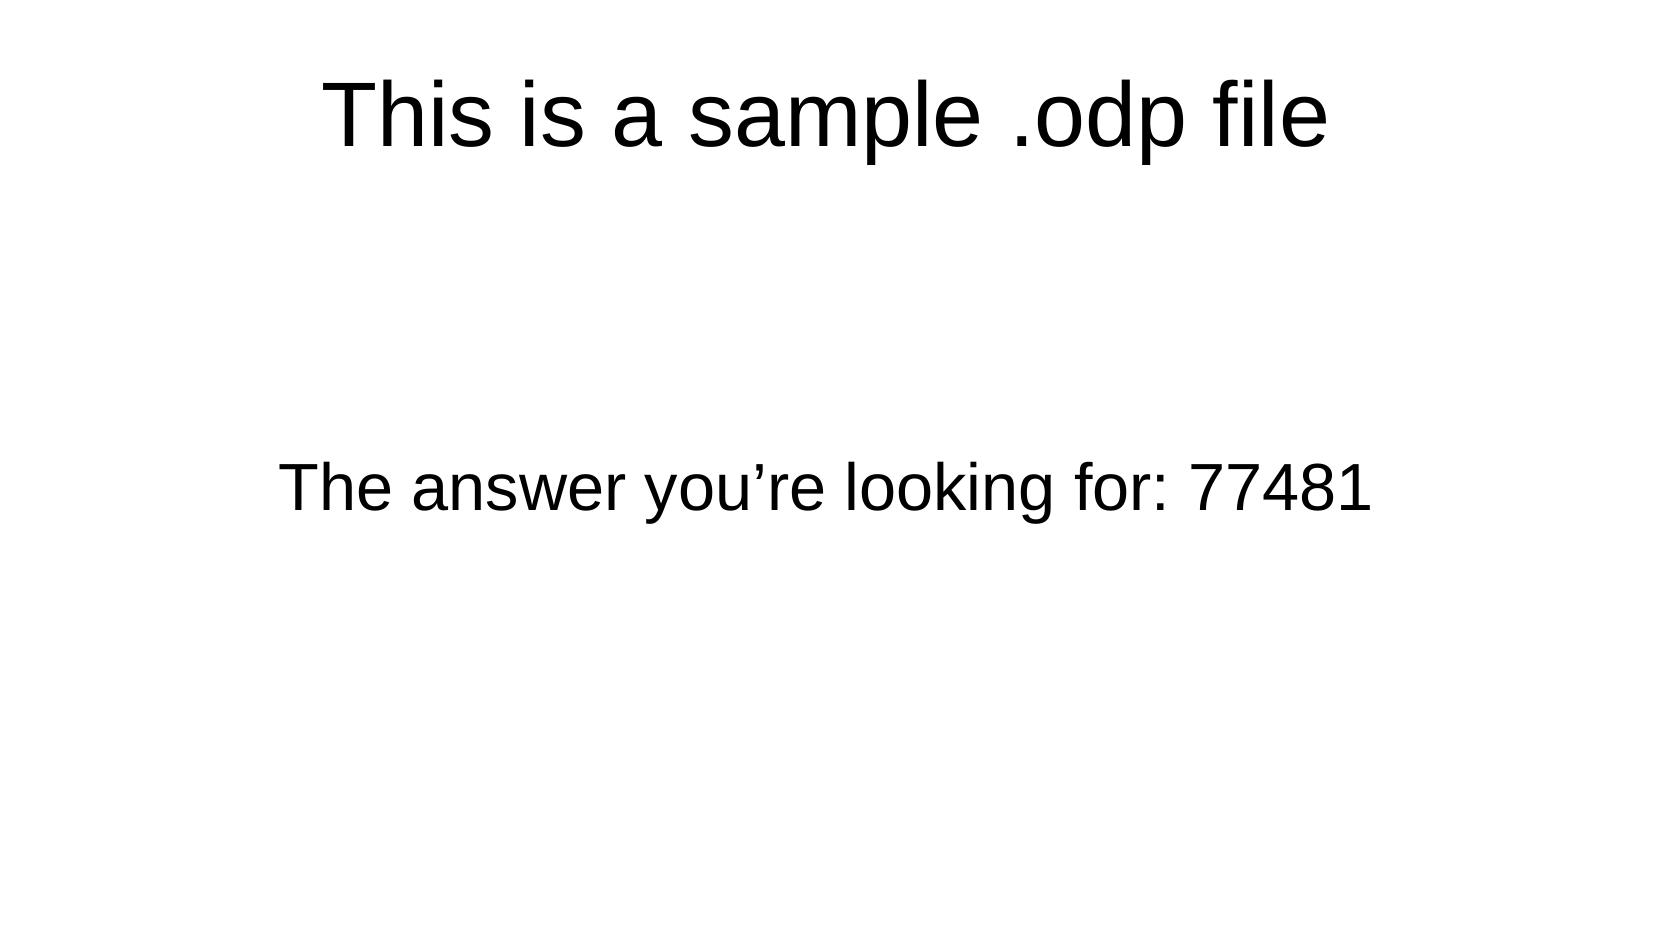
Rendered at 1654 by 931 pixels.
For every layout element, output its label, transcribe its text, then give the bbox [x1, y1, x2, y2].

title This is a sample .odp file [82, 37, 1571, 193]
subtitle The answer you’re looking for: 77481 [82, 217, 1571, 758]
